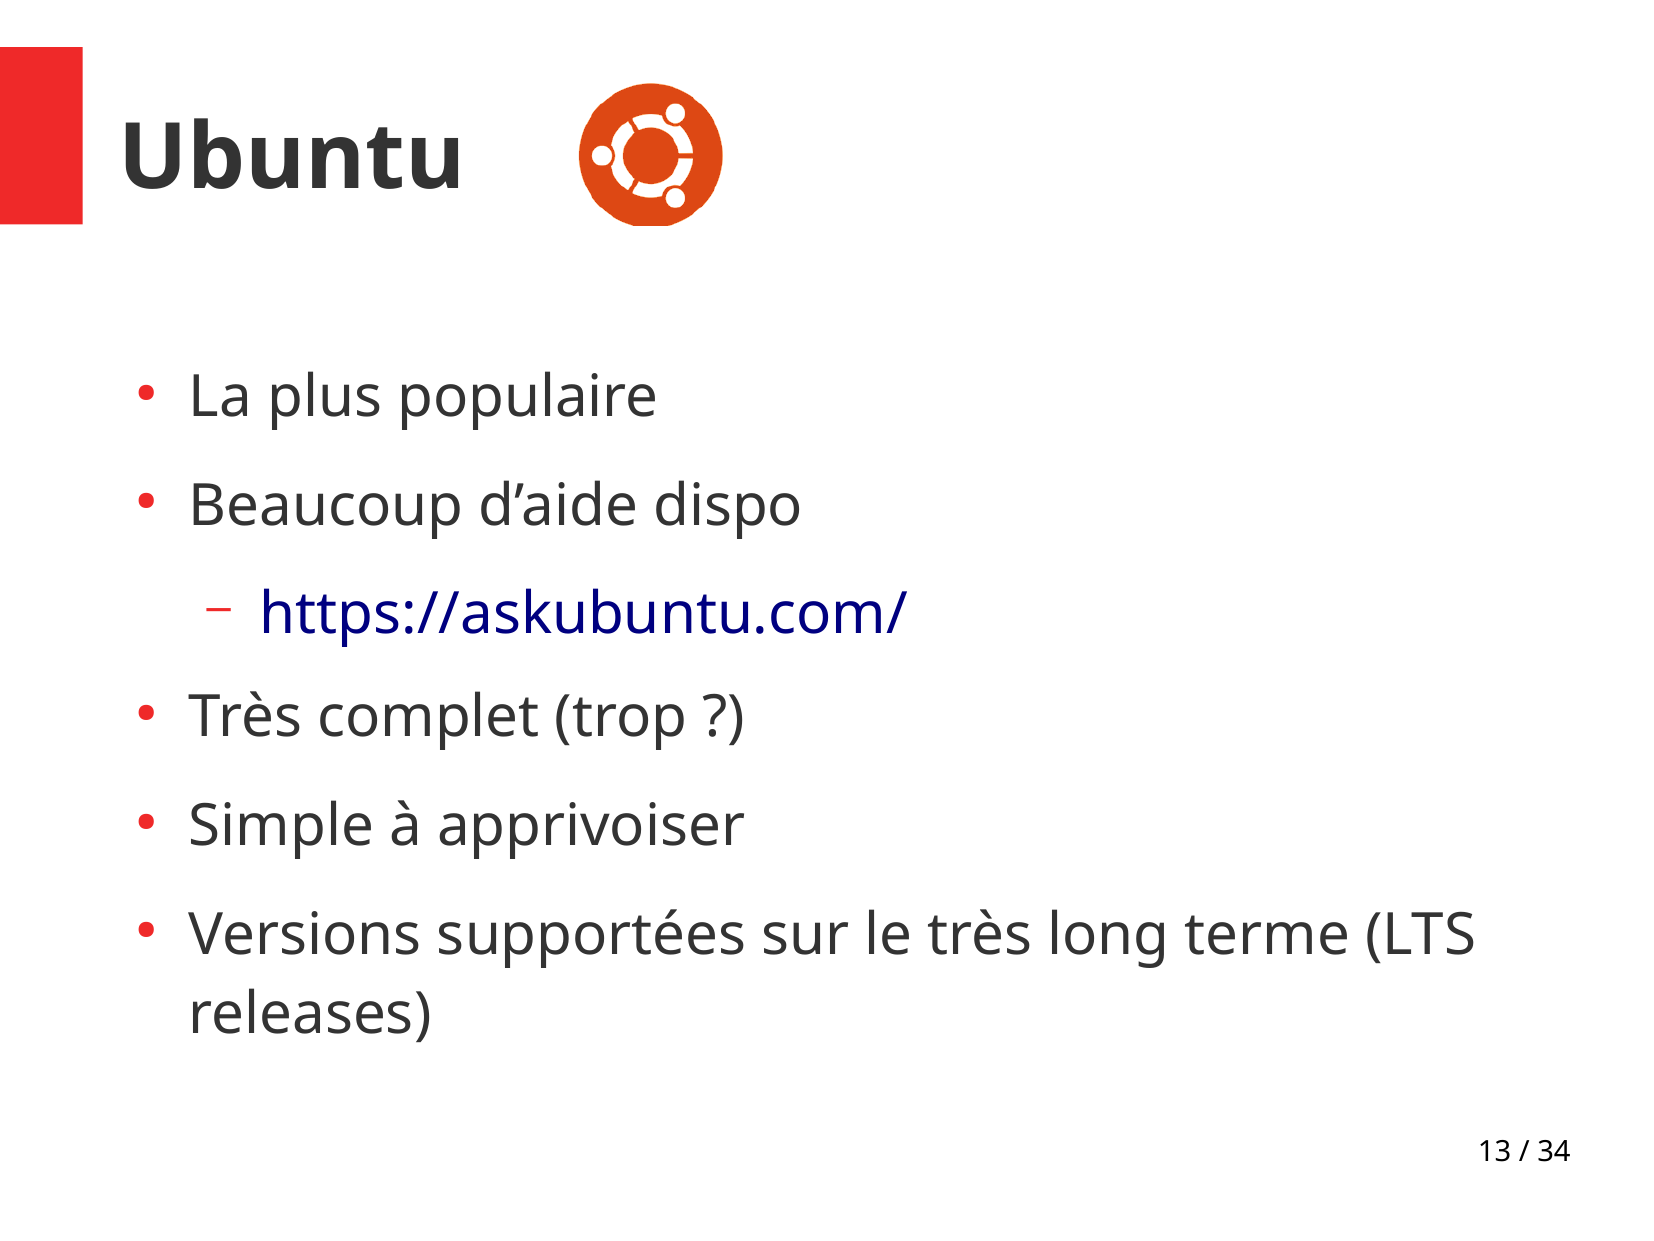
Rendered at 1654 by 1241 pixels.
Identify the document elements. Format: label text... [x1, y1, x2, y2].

list La plus populaire Beaucoup d’aide dispo https://askubuntu.com/ Très complet (trop ?) Simple à apprivoiser Versions supportées sur le très long terme (LTS releases) [118, 354, 1536, 1074]
picture [510, 83, 796, 226]
text_box [420, 465, 450, 536]
title Ubuntu [118, 49, 1571, 257]
